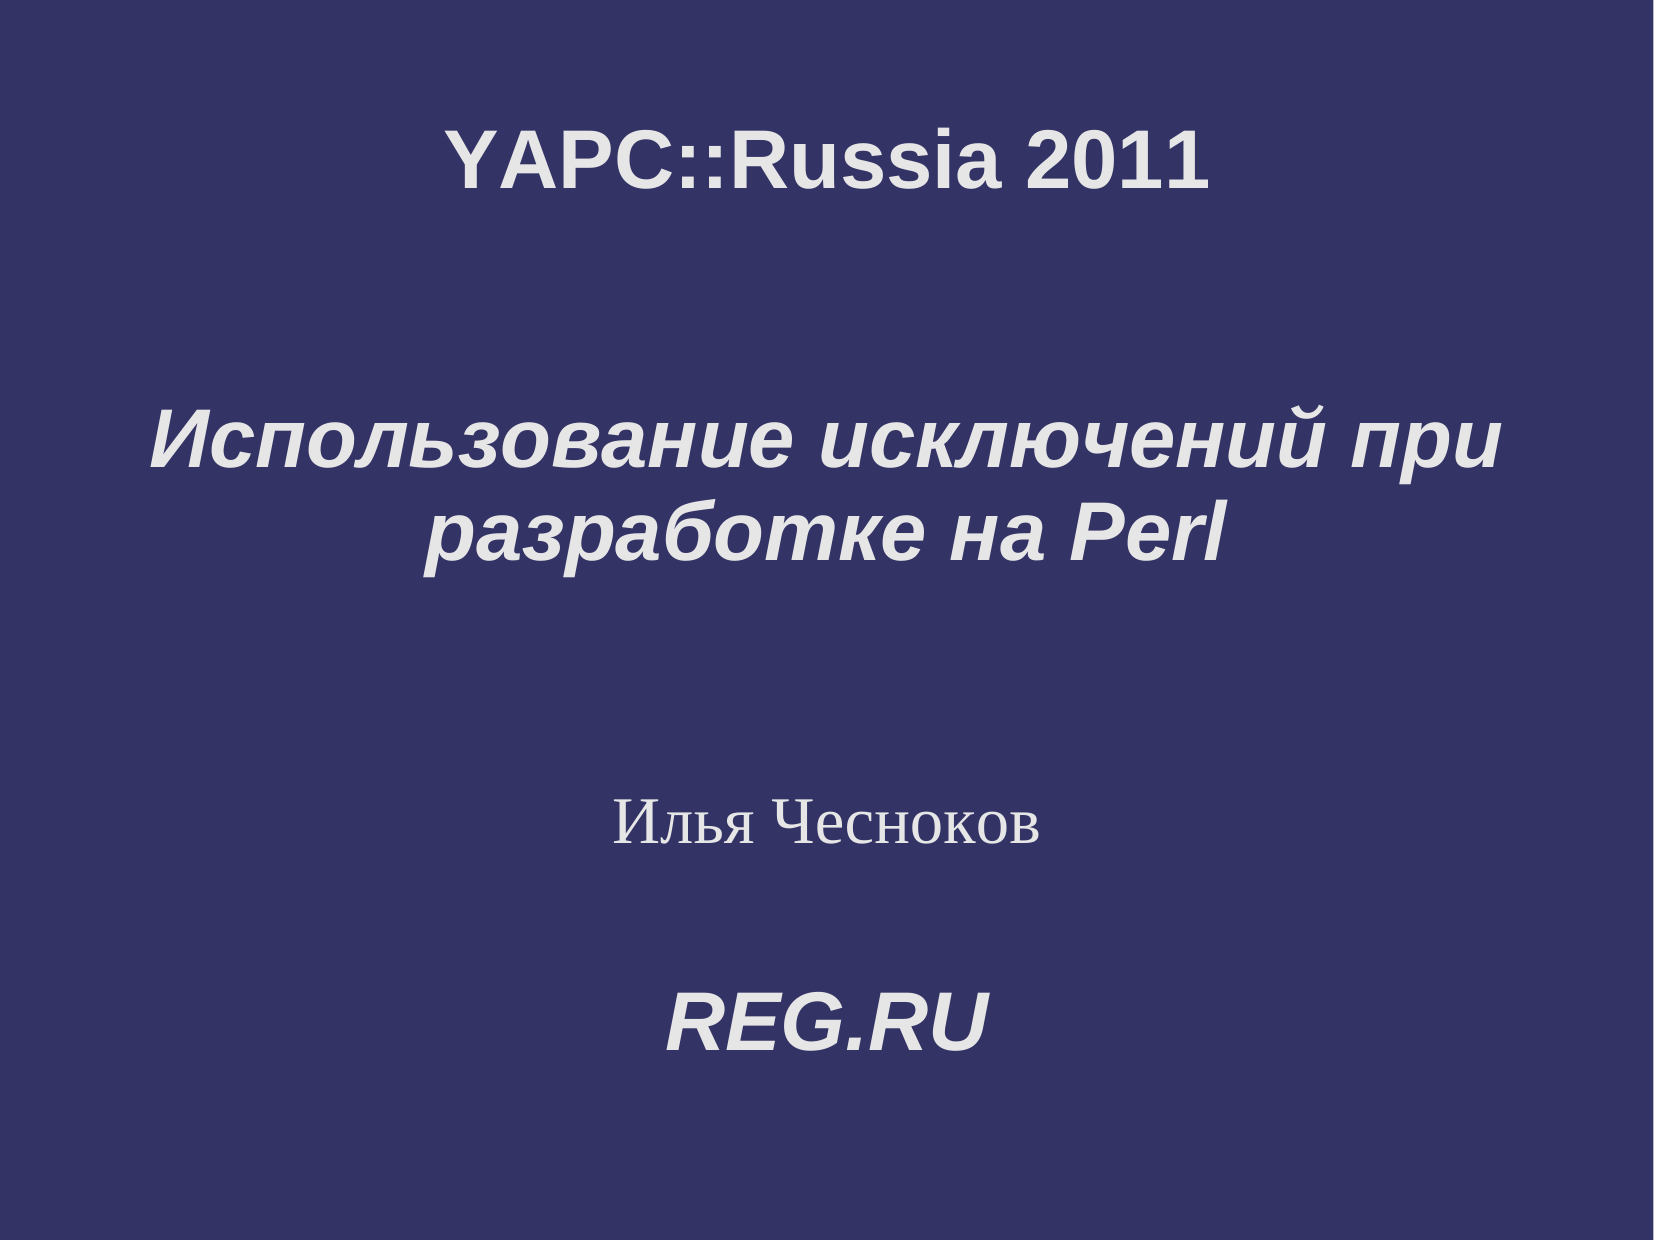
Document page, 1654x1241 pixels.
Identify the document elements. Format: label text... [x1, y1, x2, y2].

subtitle Илья Чесноков [131, 744, 1523, 898]
title REG.RU [118, 933, 1536, 1111]
title YAPC::Russia 2011 Использование исключений при разработке на Perl [118, 100, 1536, 591]
